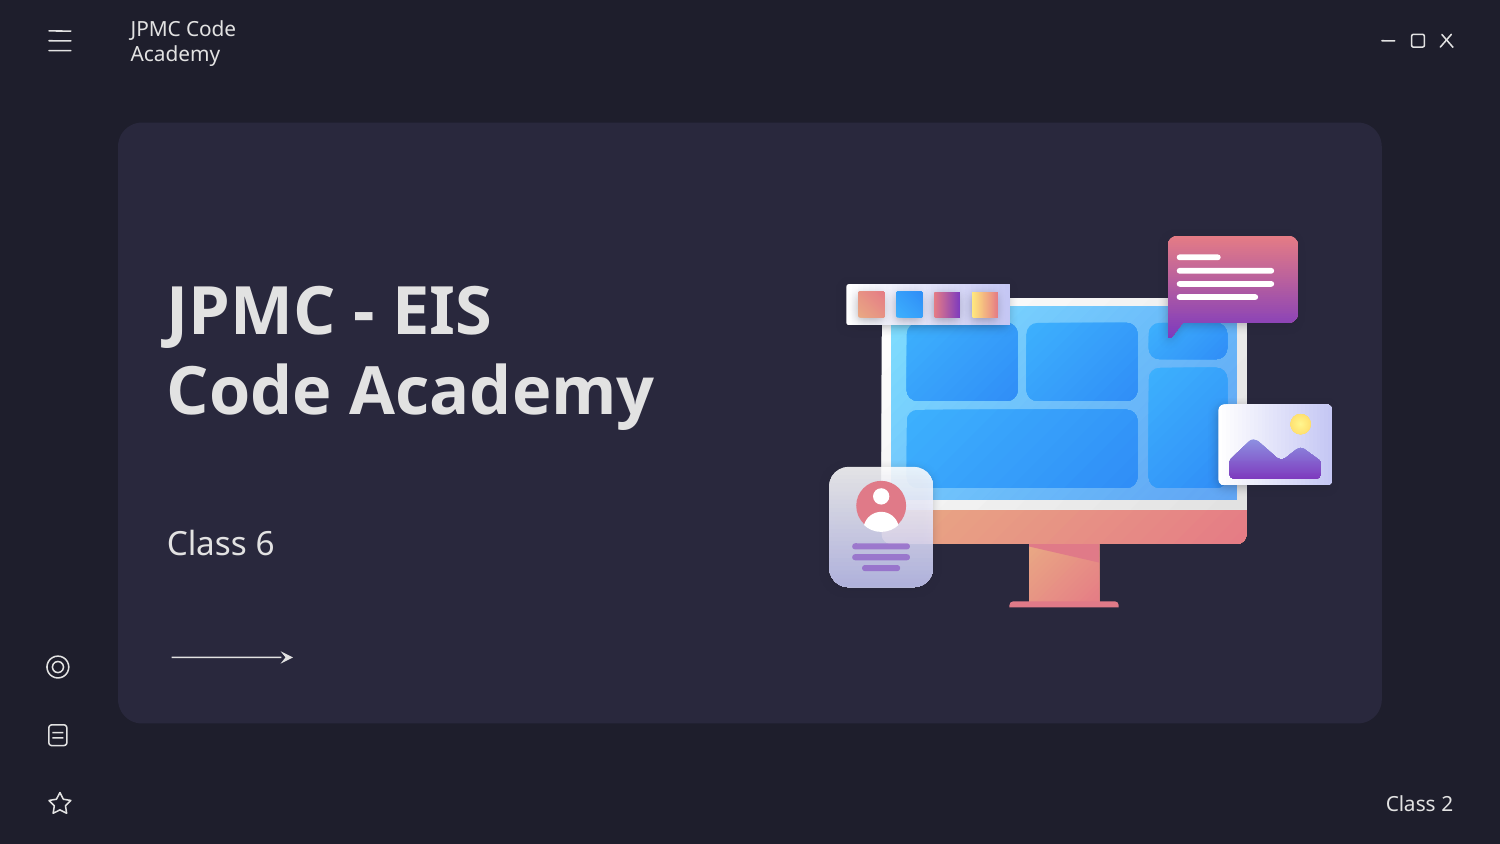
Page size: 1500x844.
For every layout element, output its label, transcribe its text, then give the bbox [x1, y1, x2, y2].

subtitle JPMC Code Academy [130, 18, 306, 64]
text_box [829, 235, 1333, 608]
subtitle Class 2 [1278, 780, 1453, 826]
title JPMC - EIS Code Academy [151, 216, 823, 480]
subtitle Class 6 [151, 506, 639, 577]
